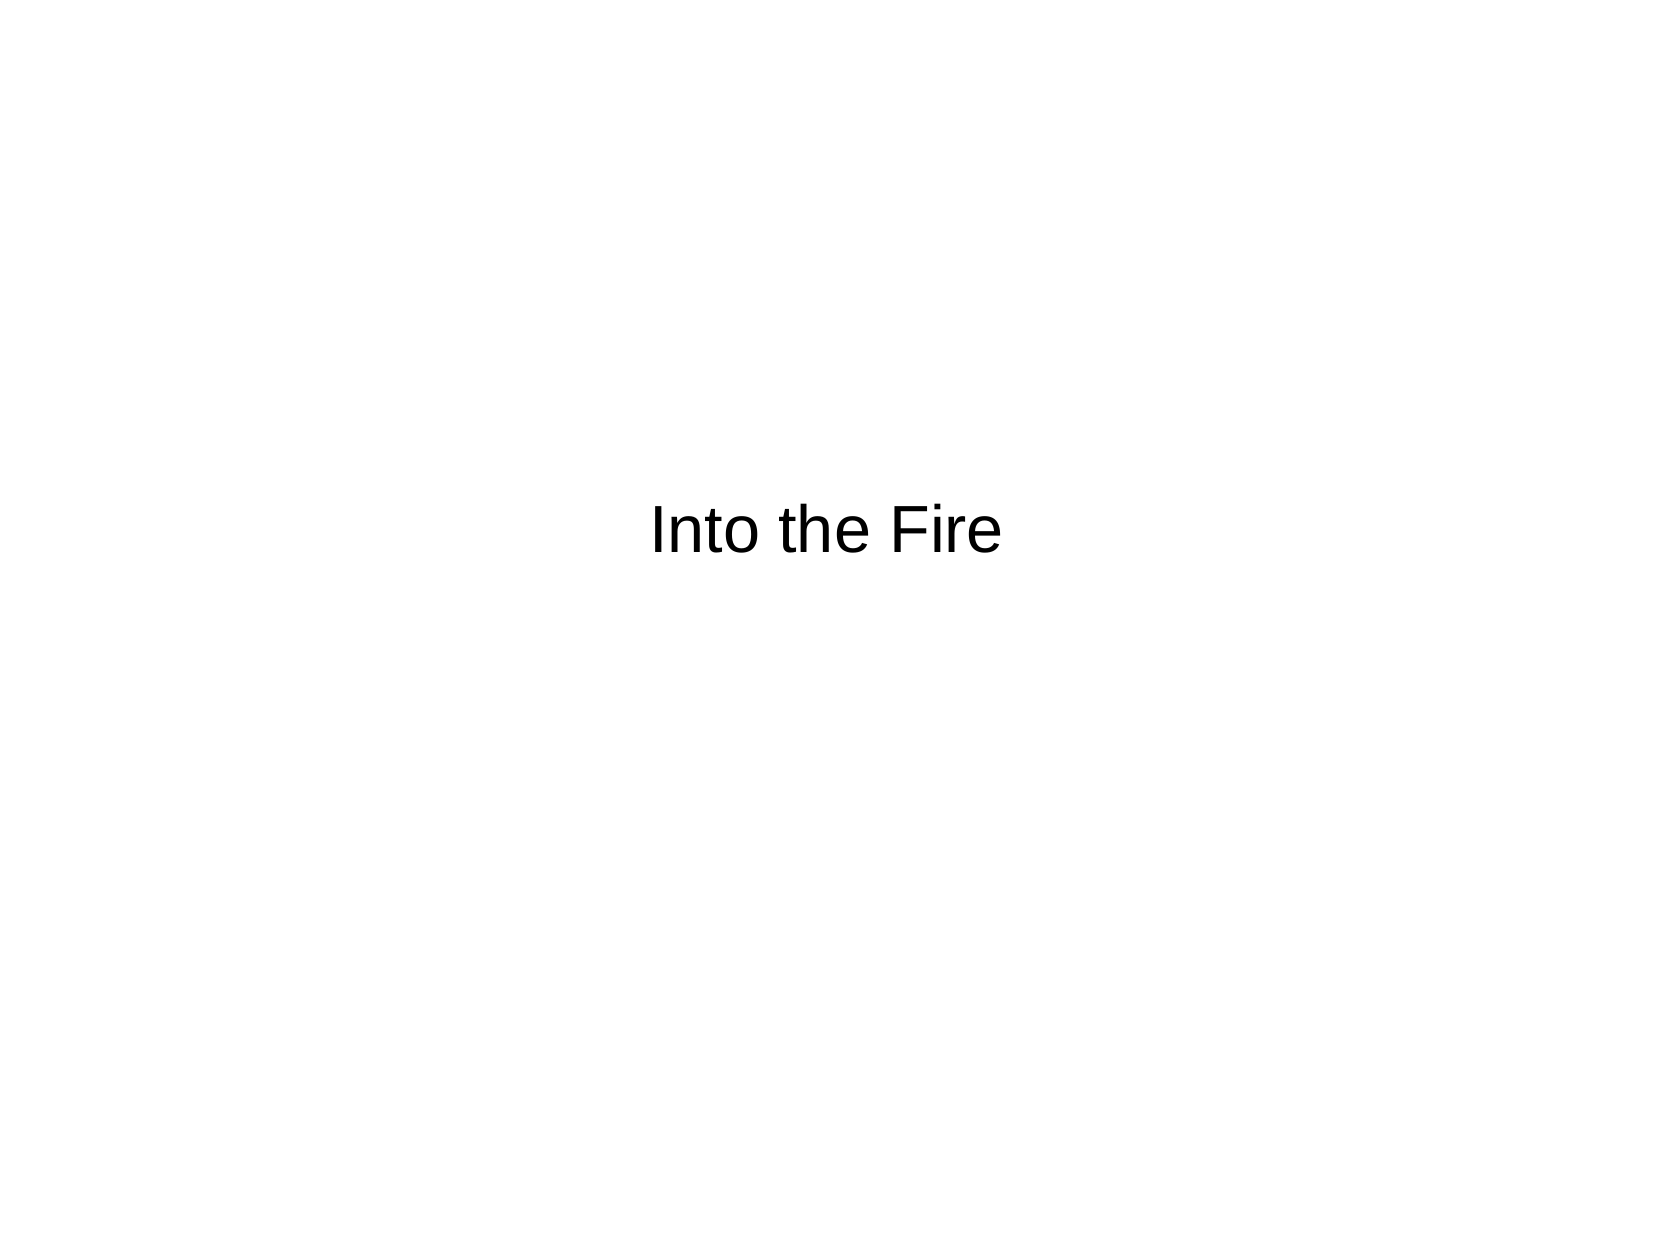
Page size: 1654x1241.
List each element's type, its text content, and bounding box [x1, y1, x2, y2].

subtitle Into the Fire [82, 49, 1571, 1010]
